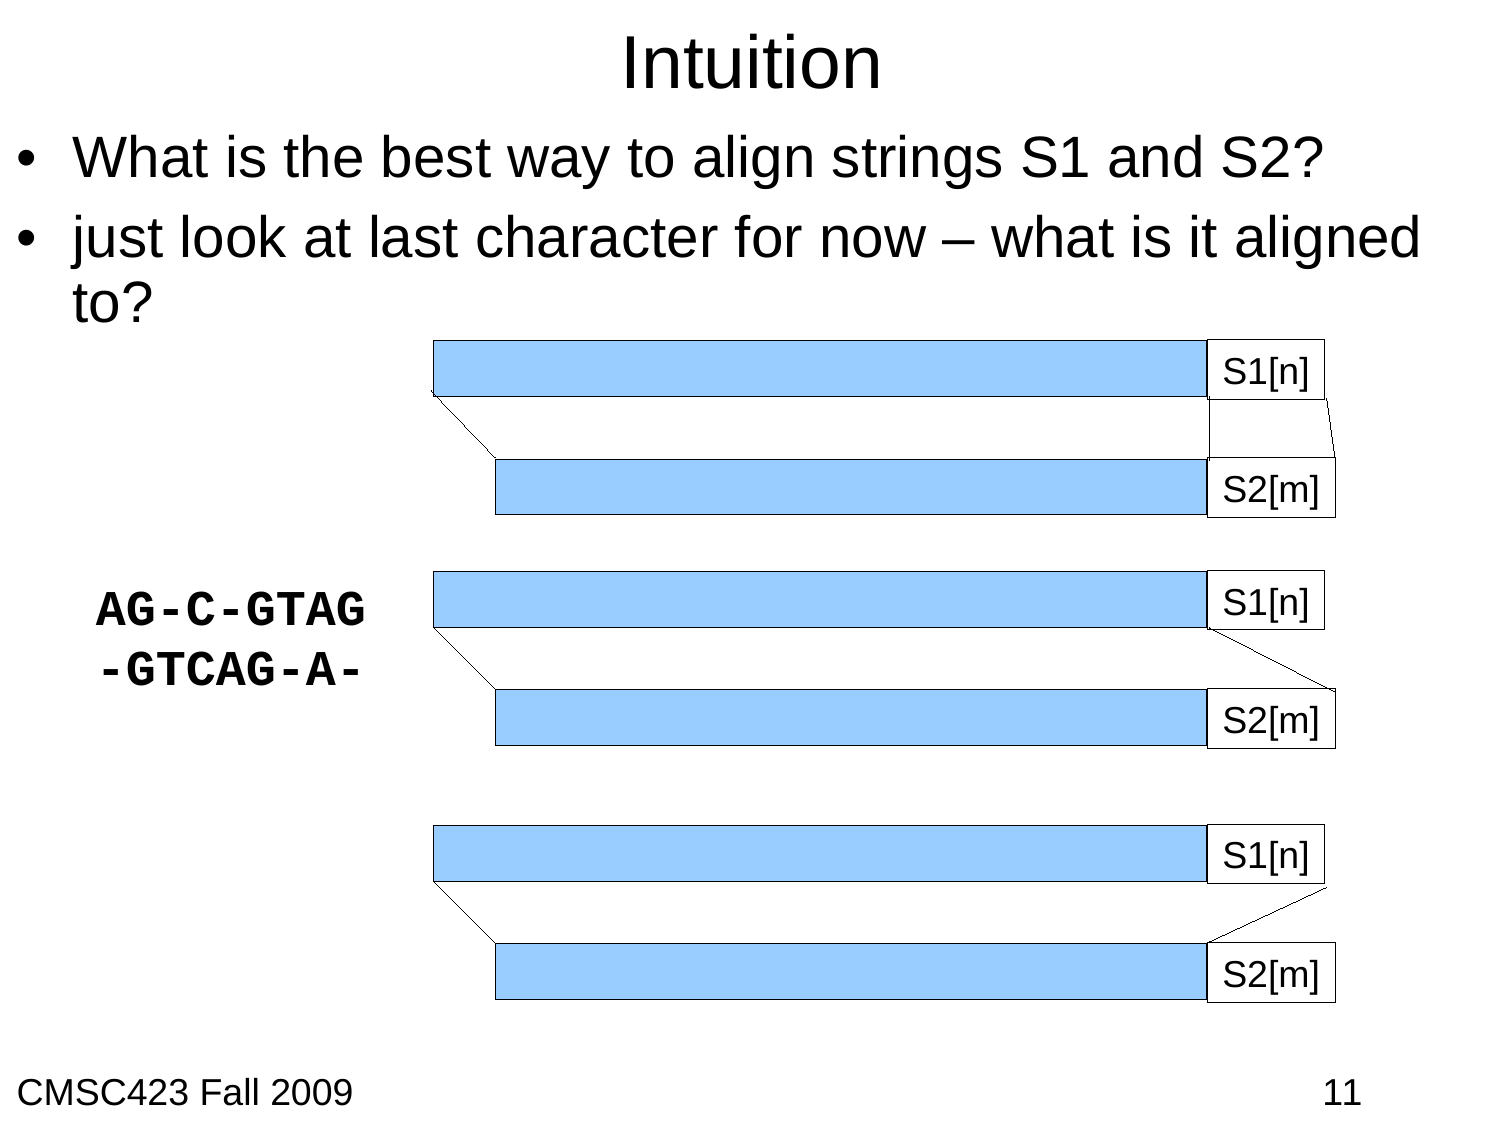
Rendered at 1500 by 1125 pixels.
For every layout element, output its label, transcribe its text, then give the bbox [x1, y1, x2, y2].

list What is the best way to align strings S1 and S2? just look at last character for now – what is it aligned to? [16, 124, 1485, 1072]
title Intuition [19, 9, 1485, 116]
text_box S2[m] [1207, 942, 1336, 1003]
text_box [433, 340, 1207, 397]
text_box [495, 459, 1207, 515]
text_box S2[m] [1207, 457, 1336, 518]
text_box [433, 571, 1207, 628]
text_box [495, 689, 1207, 746]
text_box [433, 825, 1207, 882]
text_box S1[n] [1207, 339, 1325, 400]
text_box AG-C-GTAG -GTCAG-A- [81, 568, 382, 704]
text_box S1[n] [1207, 824, 1325, 884]
text_box [495, 943, 1207, 1000]
text_box S2[m] [1207, 688, 1336, 749]
text_box S1[n] [1207, 570, 1325, 630]
